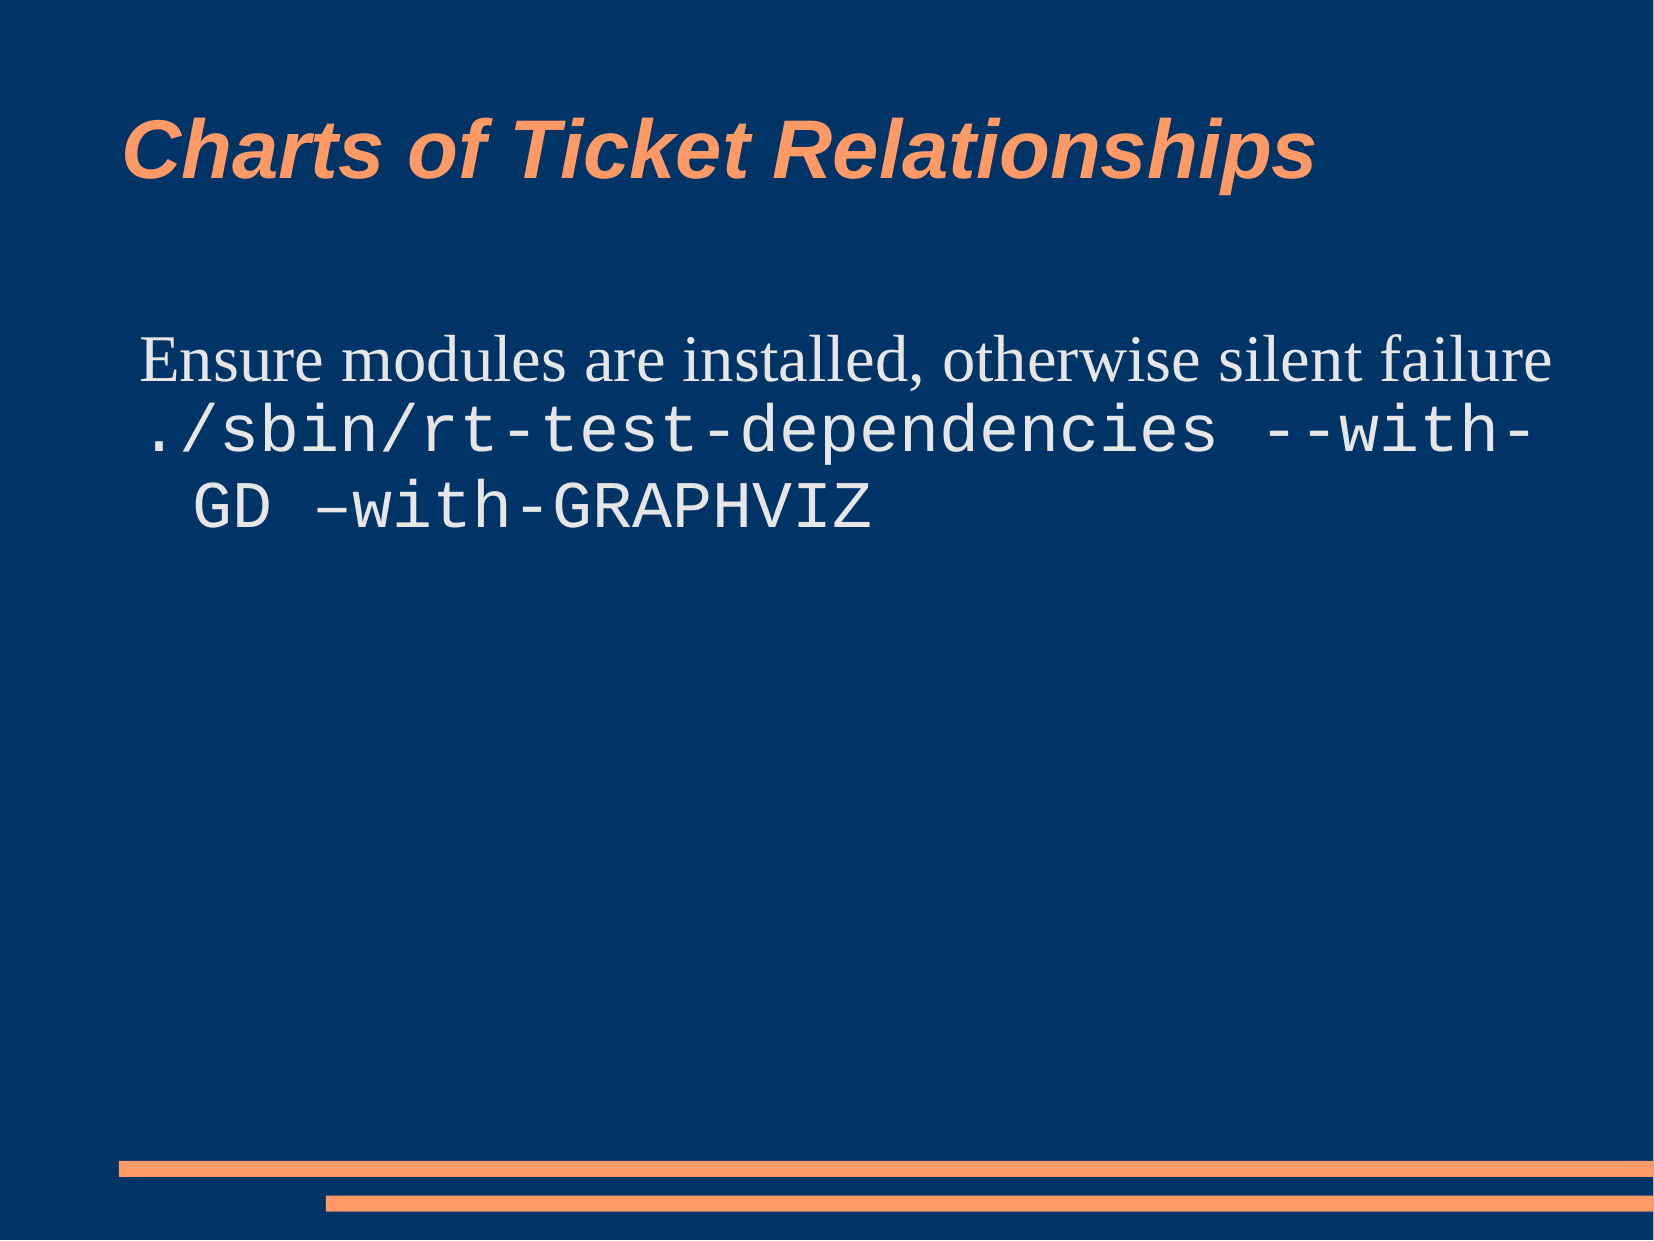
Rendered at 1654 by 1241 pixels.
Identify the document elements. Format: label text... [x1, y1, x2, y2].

list Ensure modules are installed, otherwise silent failure ./sbin/rt-test-dependencies --with-GD –with-GRAPHVIZ [121, 322, 1561, 1133]
title Charts of Ticket Relationships [121, 46, 1534, 254]
